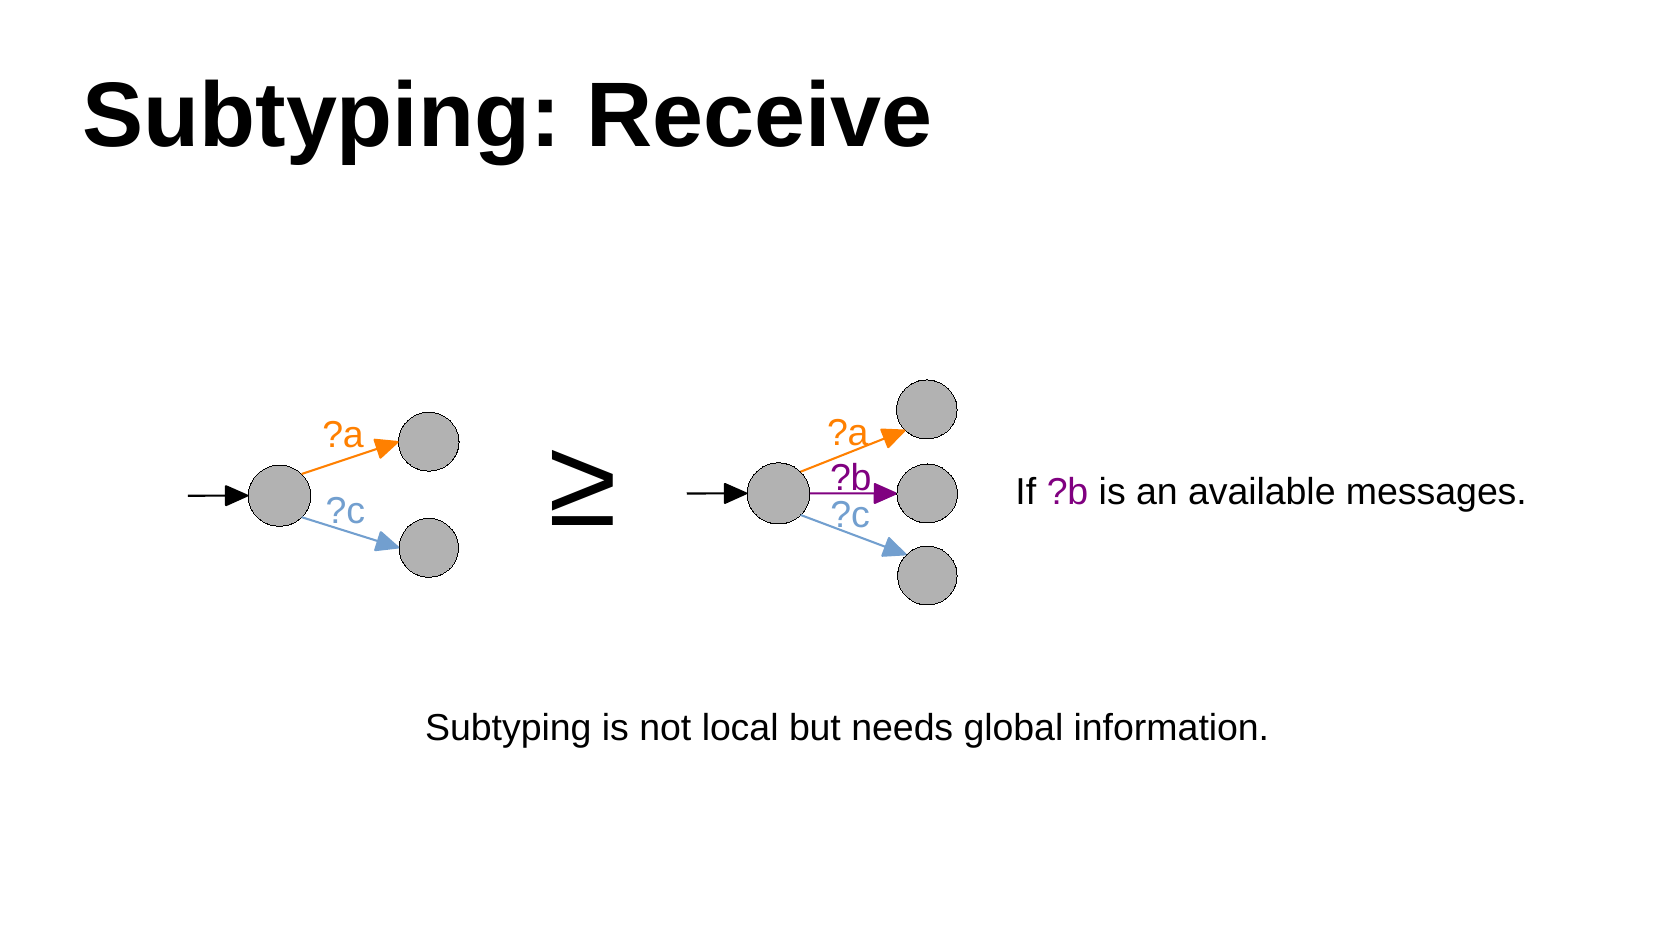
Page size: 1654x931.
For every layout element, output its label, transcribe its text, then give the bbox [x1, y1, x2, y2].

title Subtyping: Receive [82, 37, 1571, 193]
text_box ≥ [534, 404, 633, 560]
text_box [897, 546, 958, 605]
text_box [398, 412, 460, 472]
text_box [399, 518, 459, 578]
text_box ?a [812, 404, 888, 461]
text_box If ?b is an available messages. [1000, 462, 1543, 520]
text_box [248, 465, 310, 527]
text_box [747, 462, 810, 524]
text_box ?b [815, 449, 891, 486]
text_box [896, 463, 958, 523]
text_box ?c [815, 486, 892, 543]
text_box Subtyping is not local but needs global information. [410, 699, 1285, 756]
text_box [896, 379, 958, 439]
text_box ?a [307, 406, 384, 464]
text_box ?c [310, 482, 387, 540]
